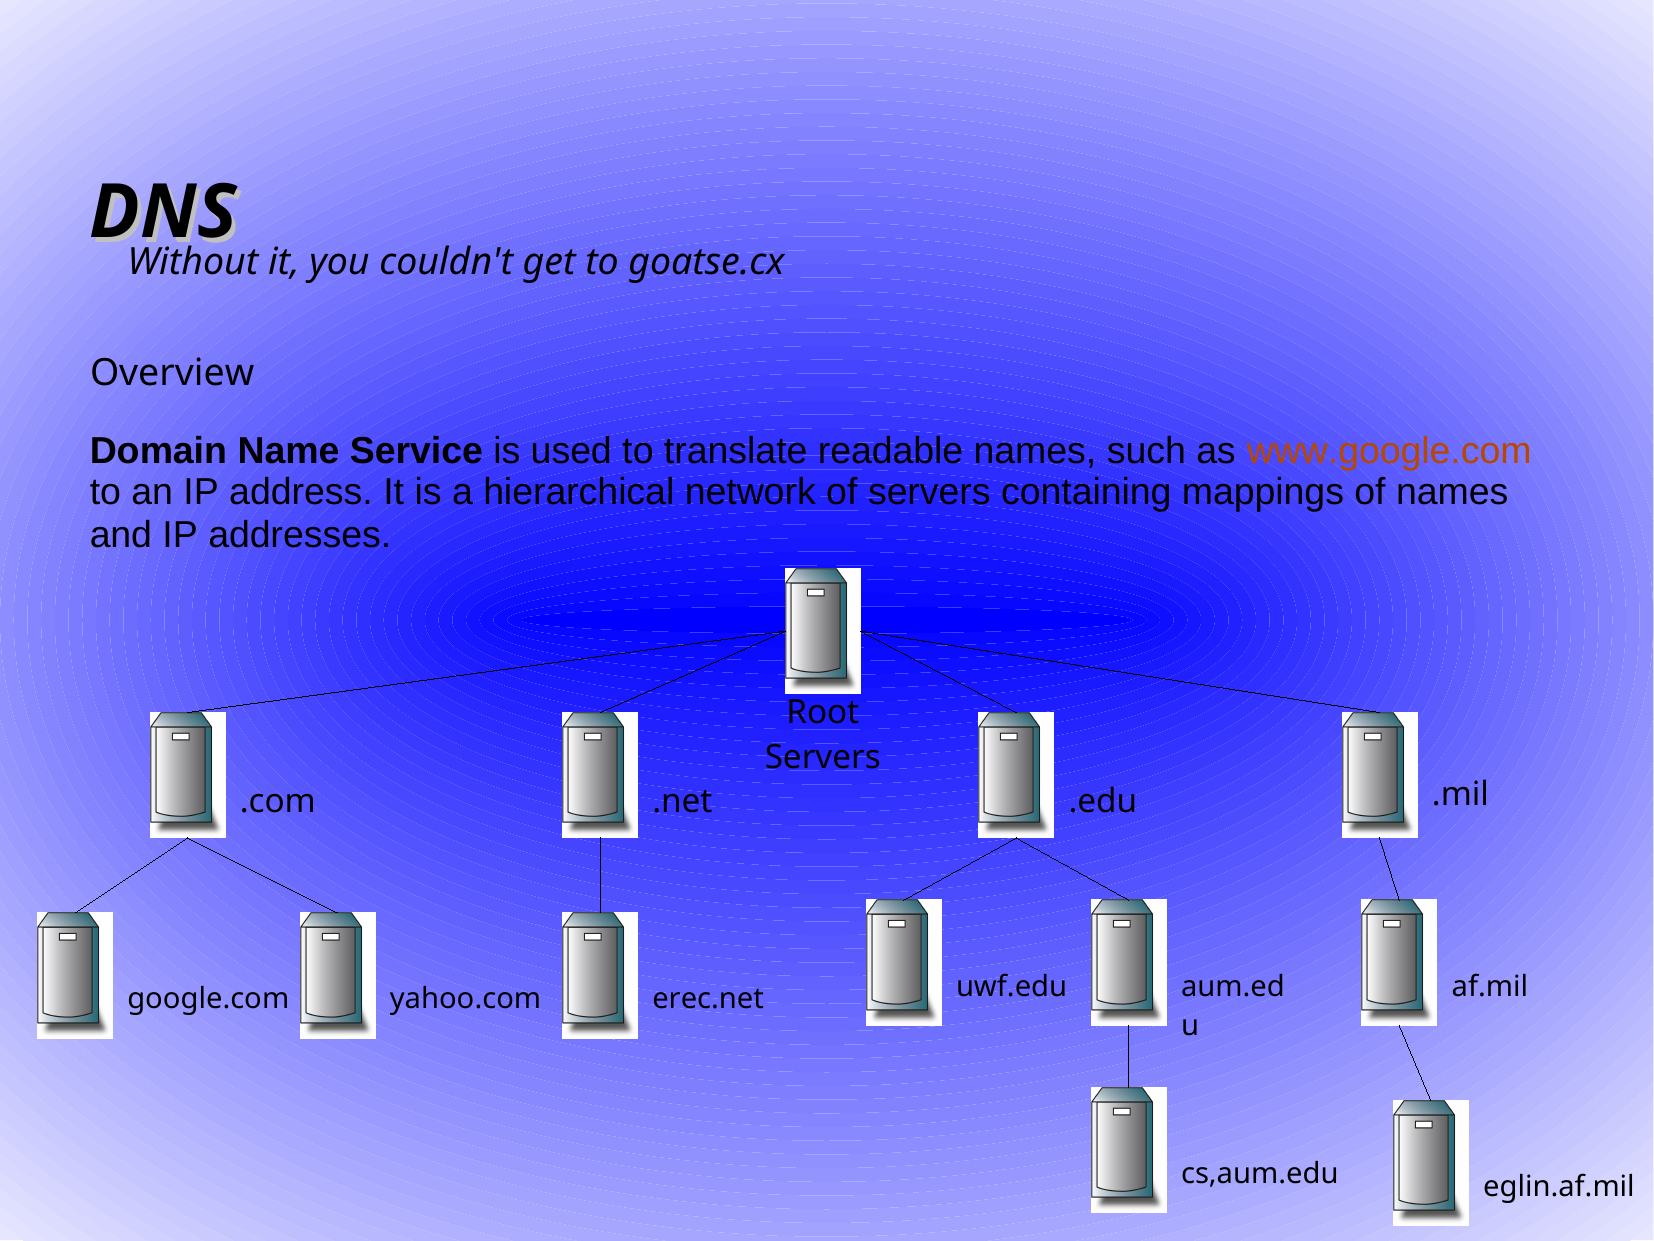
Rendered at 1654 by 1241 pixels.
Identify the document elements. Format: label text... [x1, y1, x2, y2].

text_box af.mil [1436, 957, 1550, 1019]
picture [1342, 712, 1418, 838]
text_box .com [225, 769, 338, 838]
picture [562, 712, 638, 838]
picture [300, 912, 376, 1039]
text_box Without it, you couldn't get to goatse.cx [112, 226, 1126, 301]
picture [1091, 1087, 1167, 1213]
picture [150, 712, 226, 838]
picture [37, 912, 113, 1039]
picture [1091, 899, 1167, 1026]
picture [978, 712, 1054, 838]
text_box Overview [75, 337, 638, 413]
picture [1393, 1100, 1469, 1226]
text_box uwf.edu [941, 957, 1091, 1019]
text_box DNS [75, 150, 1051, 262]
text_box erec.net [637, 970, 826, 1032]
text_box Domain Name Service is used to translate readable names, such as www.google.com to an IP address. It is a hierarchical network of servers containing mappings of names and IP addresses. [75, 421, 1576, 563]
text_box yahoo.com [375, 970, 562, 1032]
picture [562, 912, 638, 1039]
text_box eglin.af.mil [1468, 1157, 1654, 1220]
picture [866, 899, 942, 1026]
text_box cs,aum.edu [1166, 1144, 1392, 1207]
text_box aum.edu [1166, 957, 1317, 1019]
picture [1361, 899, 1437, 1026]
picture [785, 568, 861, 680]
text_box google.com [112, 970, 300, 1032]
text_box .edu [1053, 769, 1167, 838]
text_box Root Servers [710, 680, 936, 749]
text_box .net [637, 769, 751, 838]
text_box .mil [1417, 762, 1530, 832]
